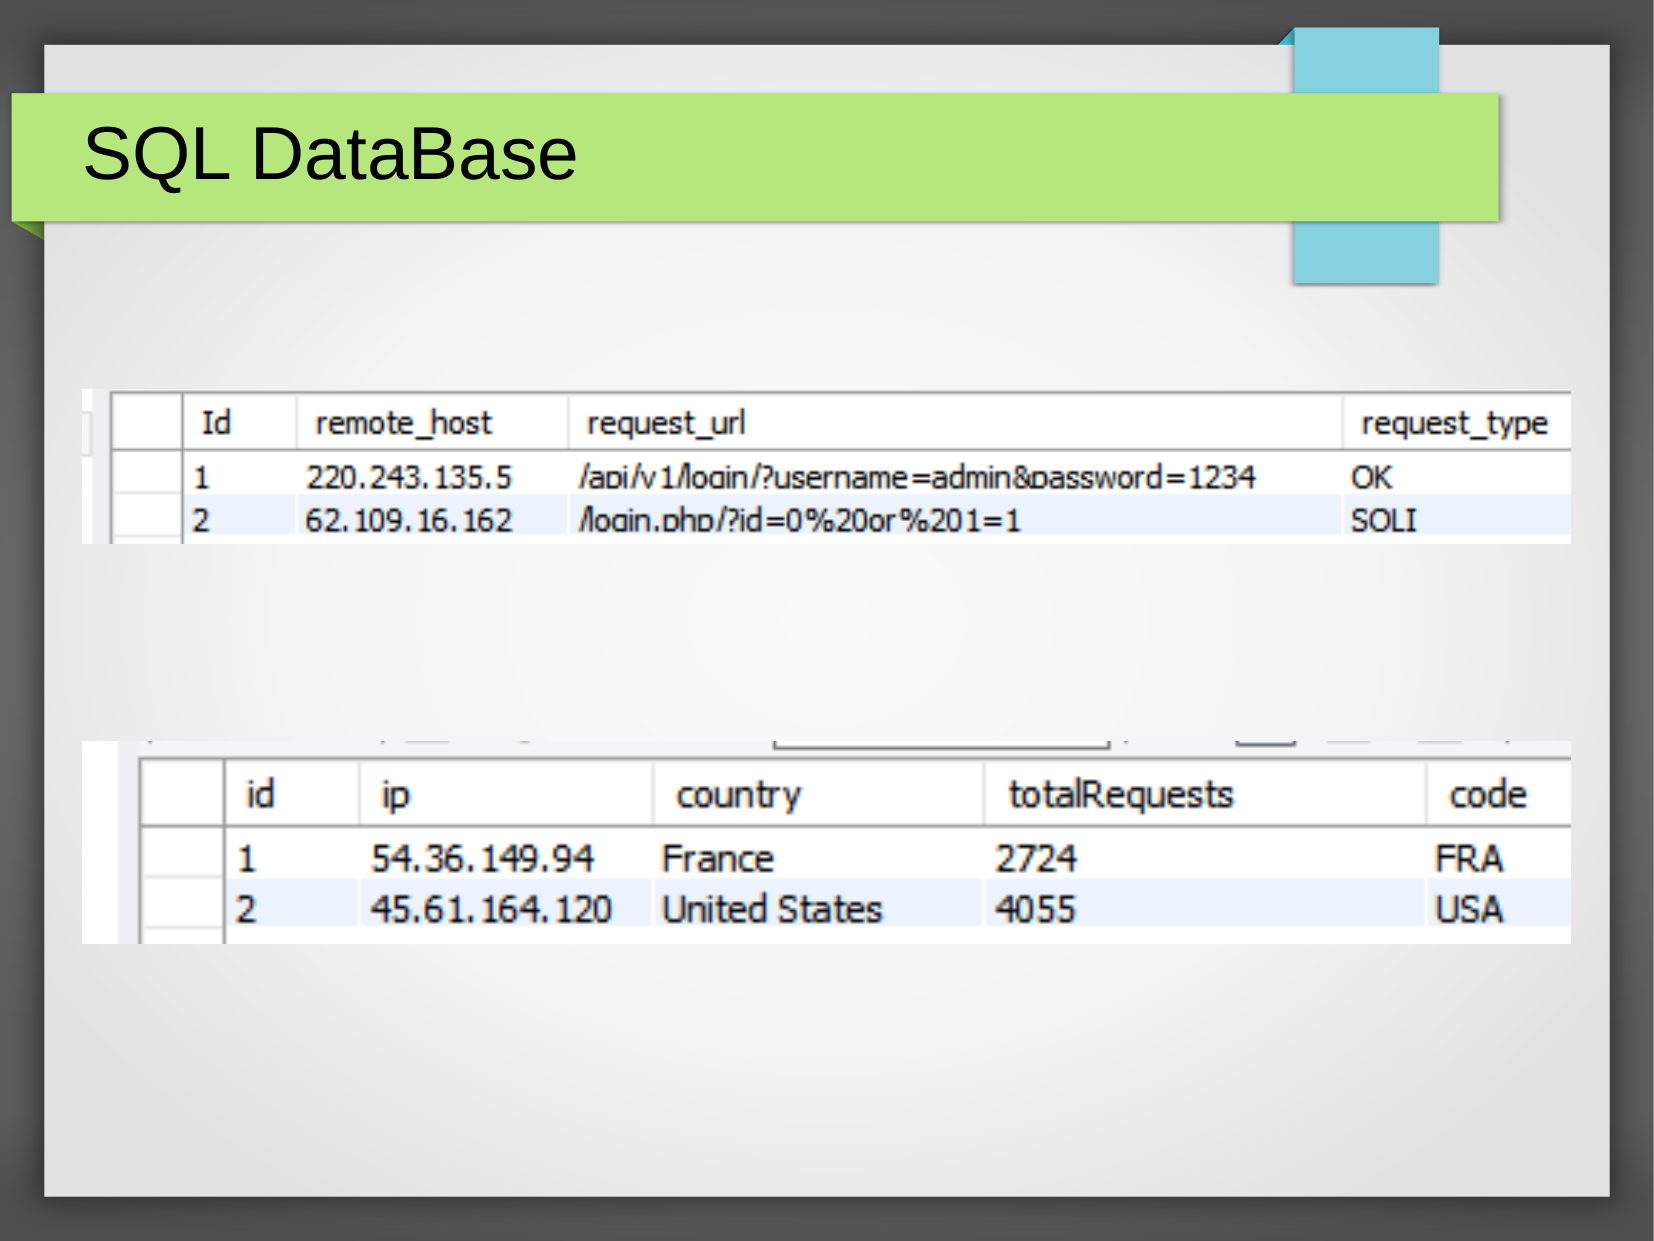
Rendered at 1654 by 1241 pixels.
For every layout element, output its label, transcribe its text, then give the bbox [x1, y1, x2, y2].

title SQL DataBase [82, 94, 1264, 213]
picture [0, 0, 1654, 1241]
